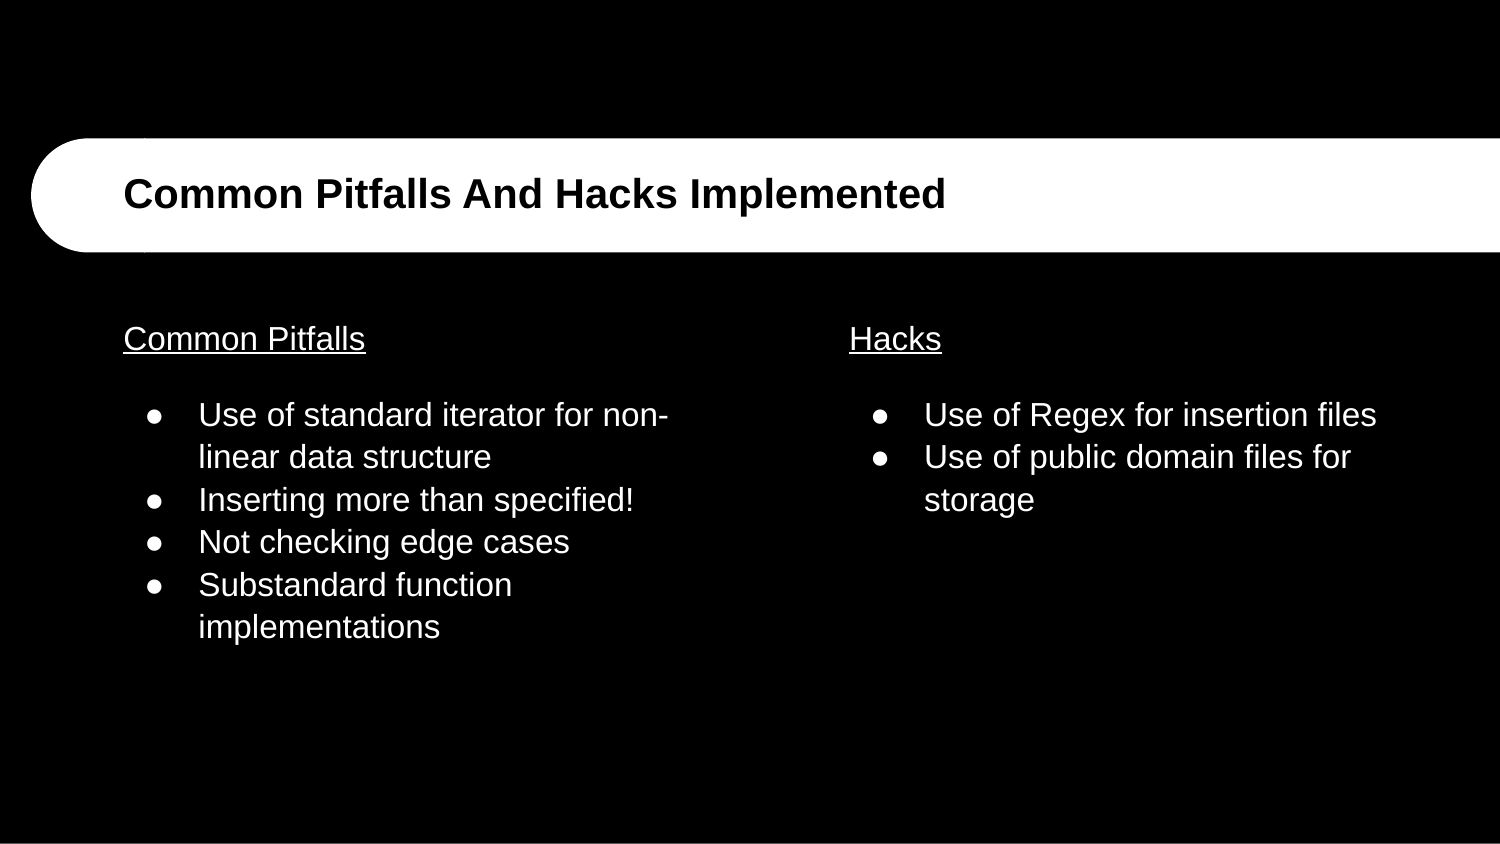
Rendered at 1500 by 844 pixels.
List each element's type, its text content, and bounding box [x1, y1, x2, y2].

list Common Pitfalls Use of standard iterator for non-linear data structure Inserting more than specified! Not checking edge cases Substandard function implementations [108, 299, 724, 760]
title Common Pitfalls And Hacks Implemented [108, 147, 1231, 242]
list Hacks Use of Regex for insertion files Use of public domain files for storage [834, 299, 1450, 760]
